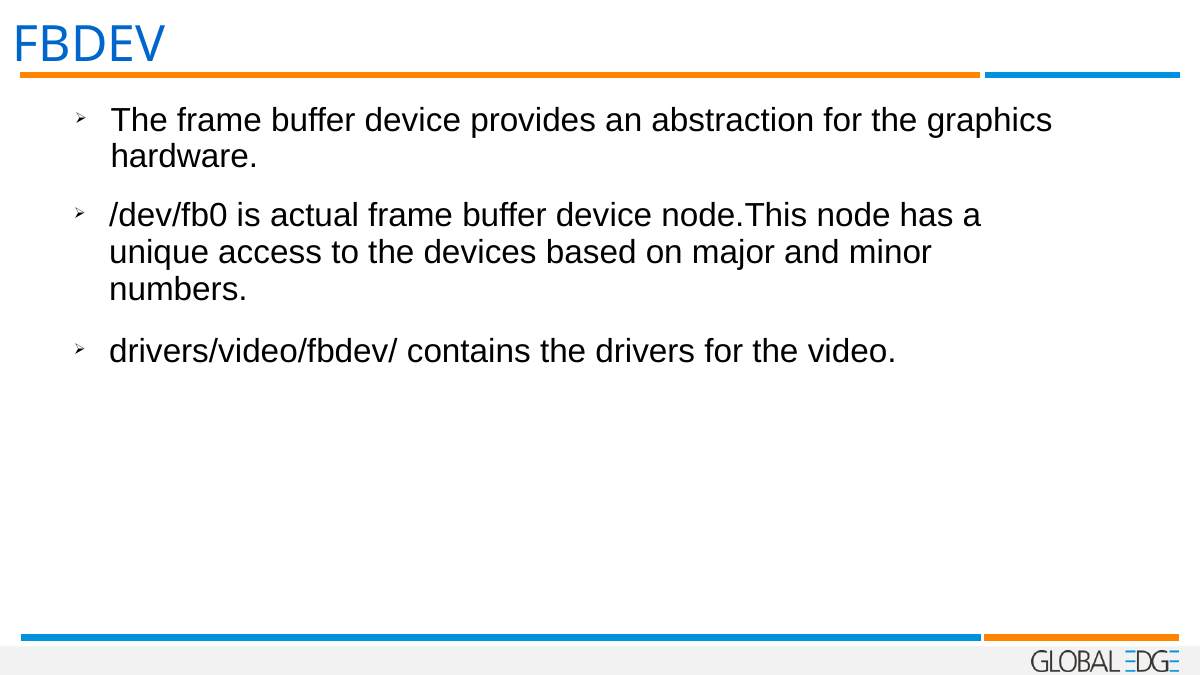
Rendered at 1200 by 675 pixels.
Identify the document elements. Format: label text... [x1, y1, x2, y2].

text_box drivers/video/fbdev/ contains the drivers for the video. [59, 324, 1099, 378]
text_box The frame buffer device provides an abstraction for the graphics hardware. [60, 93, 1151, 193]
title FBDEV [12, 12, 1088, 72]
text_box /dev/fb0 is actual frame buffer device node.This node has a unique access to the devices based on major and minor numbers. [59, 188, 1087, 317]
picture [1031, 650, 1179, 672]
